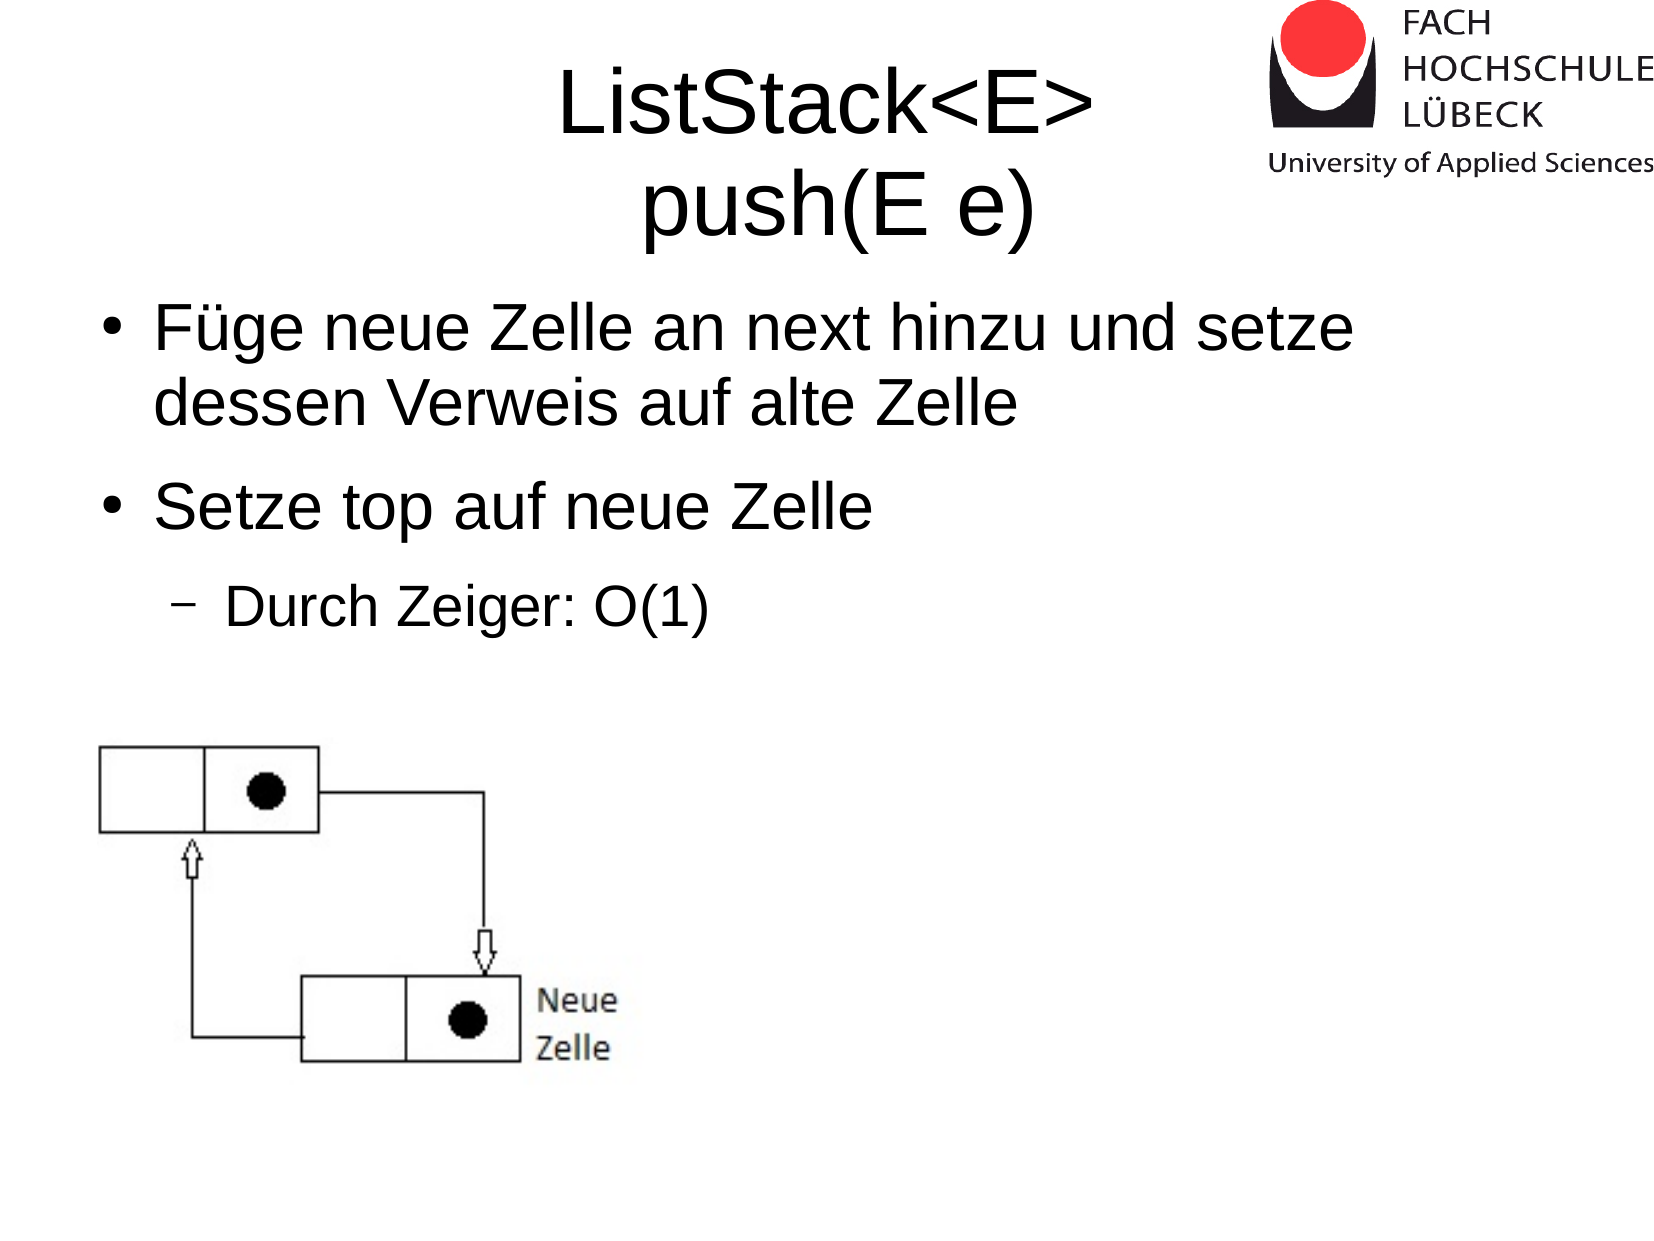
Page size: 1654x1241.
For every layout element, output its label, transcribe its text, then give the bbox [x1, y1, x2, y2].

title ListStack<E> push(E e) [82, 49, 1571, 257]
picture [1269, 0, 1654, 178]
list Füge neue Zelle an next hinzu und setze dessen Verweis auf alte Zelle Setze top auf neue Zelle Durch Zeiger: O(1) [82, 290, 1571, 1109]
picture [86, 696, 697, 1146]
